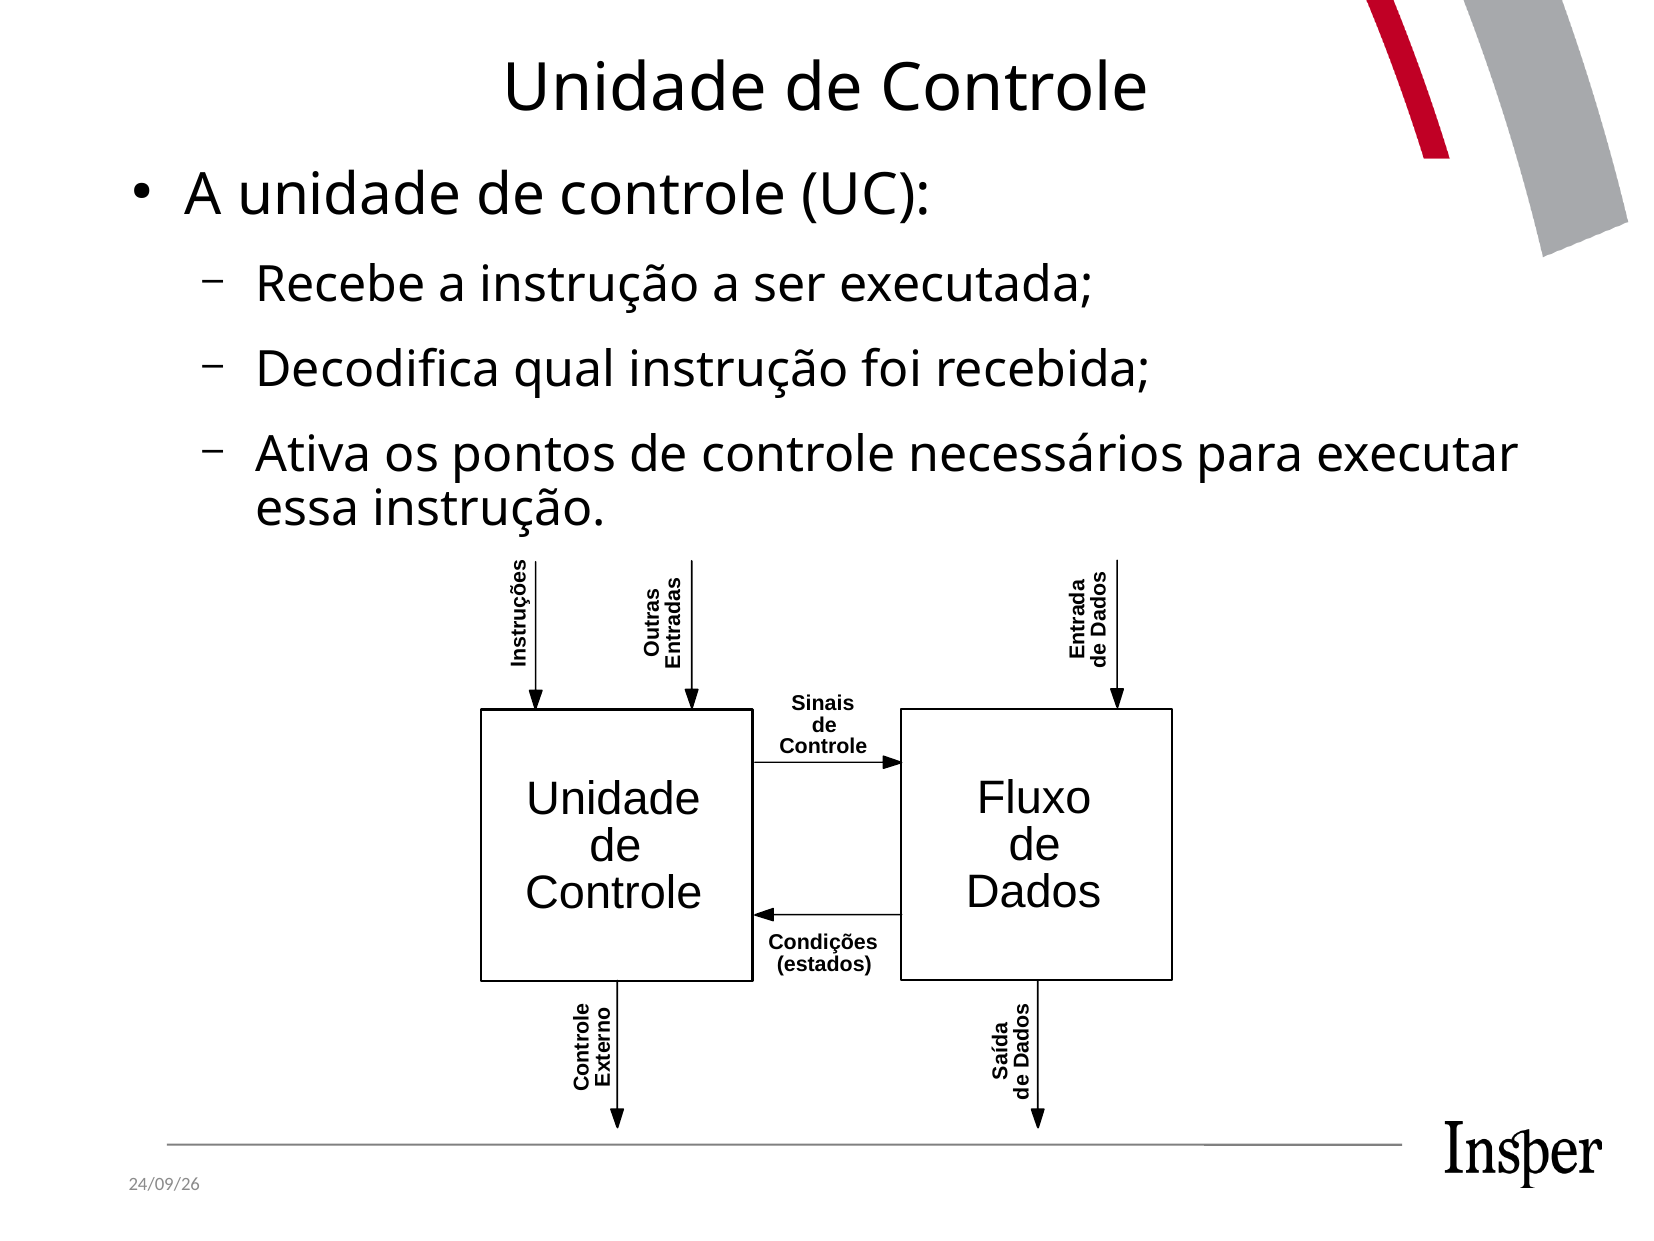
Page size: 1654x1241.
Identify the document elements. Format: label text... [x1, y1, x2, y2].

picture [462, 541, 1192, 1147]
list Unidade de Controle A unidade de controle (UC): Recebe a instrução a ser executada; Decodifica qual instrução foi recebida; Ativa os pontos de controle necessários para executar essa instrução. [113, 53, 1540, 1134]
